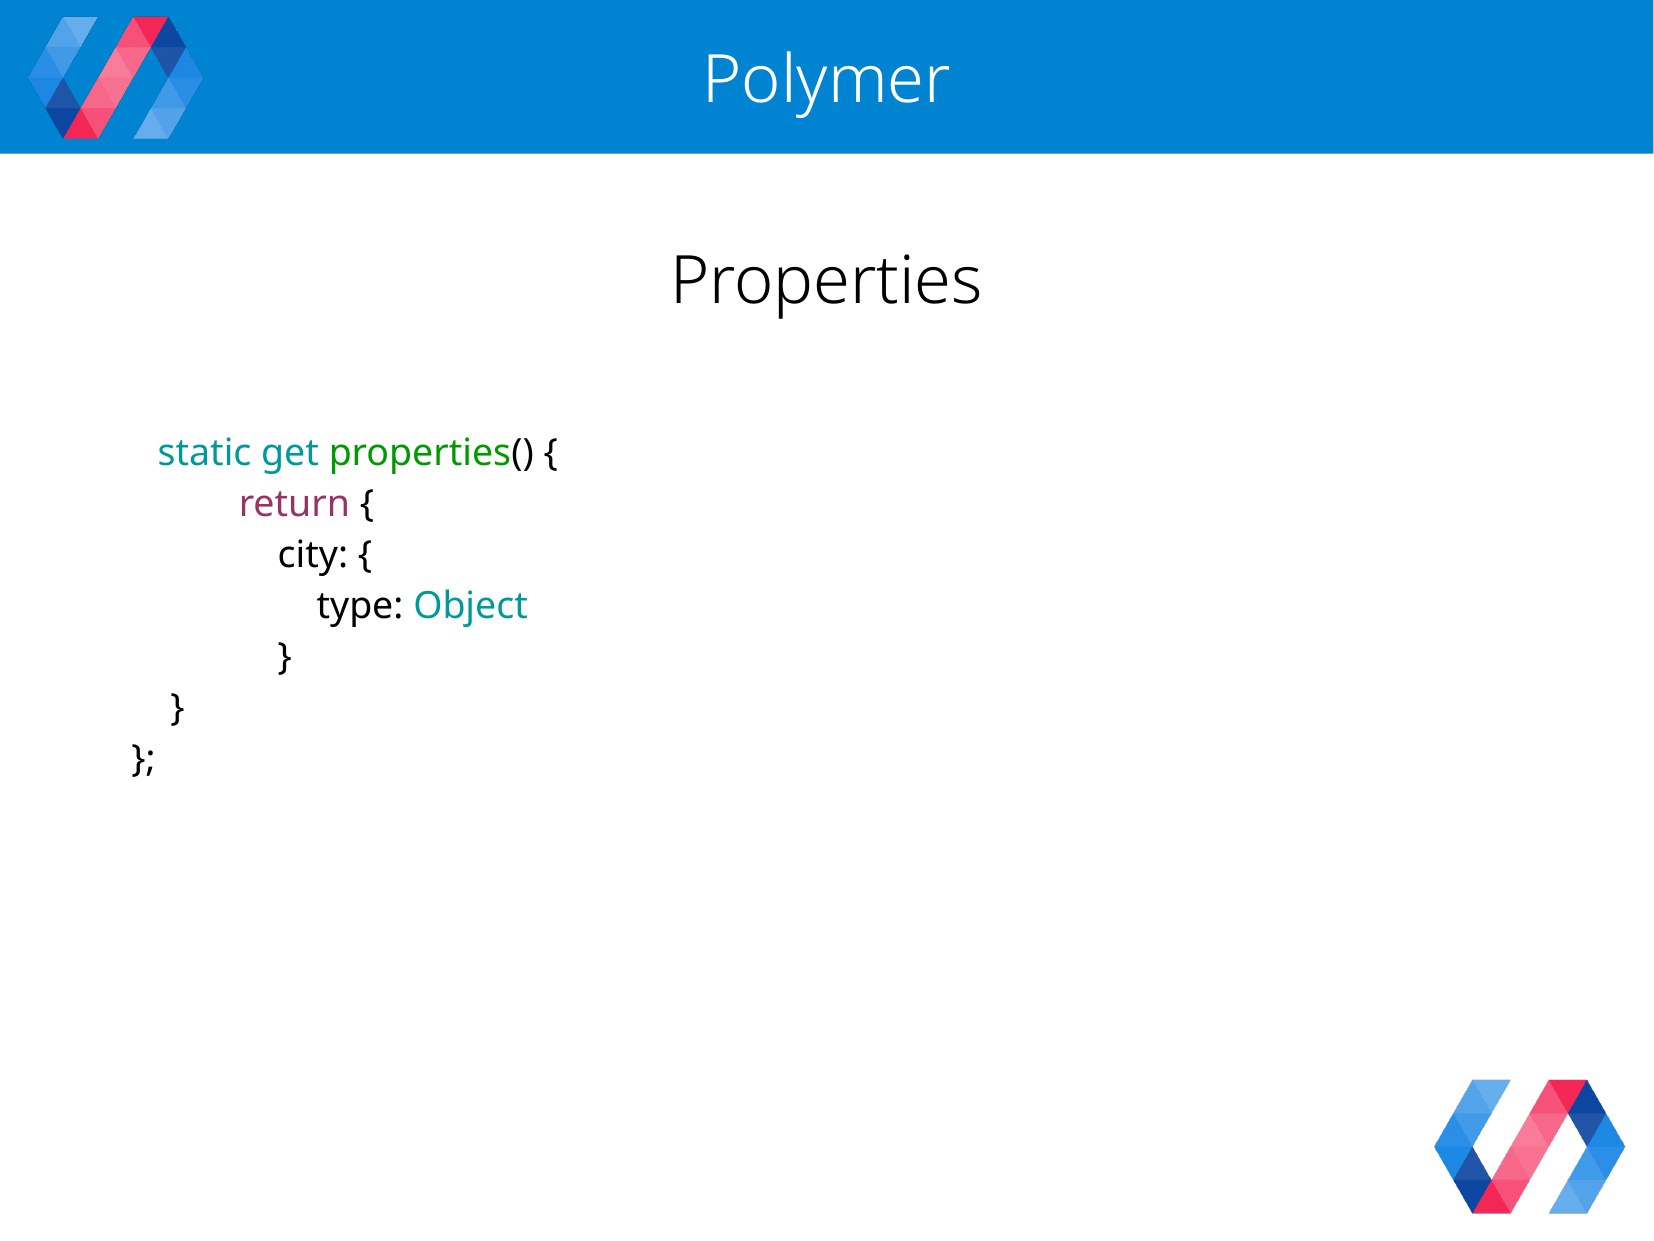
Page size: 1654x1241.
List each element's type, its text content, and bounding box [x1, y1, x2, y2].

text_box Properties static get properties() { return { city: { type: Object } } }; [82, 232, 1571, 1052]
title Polymer [0, 0, 1654, 154]
picture [1429, 1076, 1630, 1217]
picture [23, 13, 208, 142]
